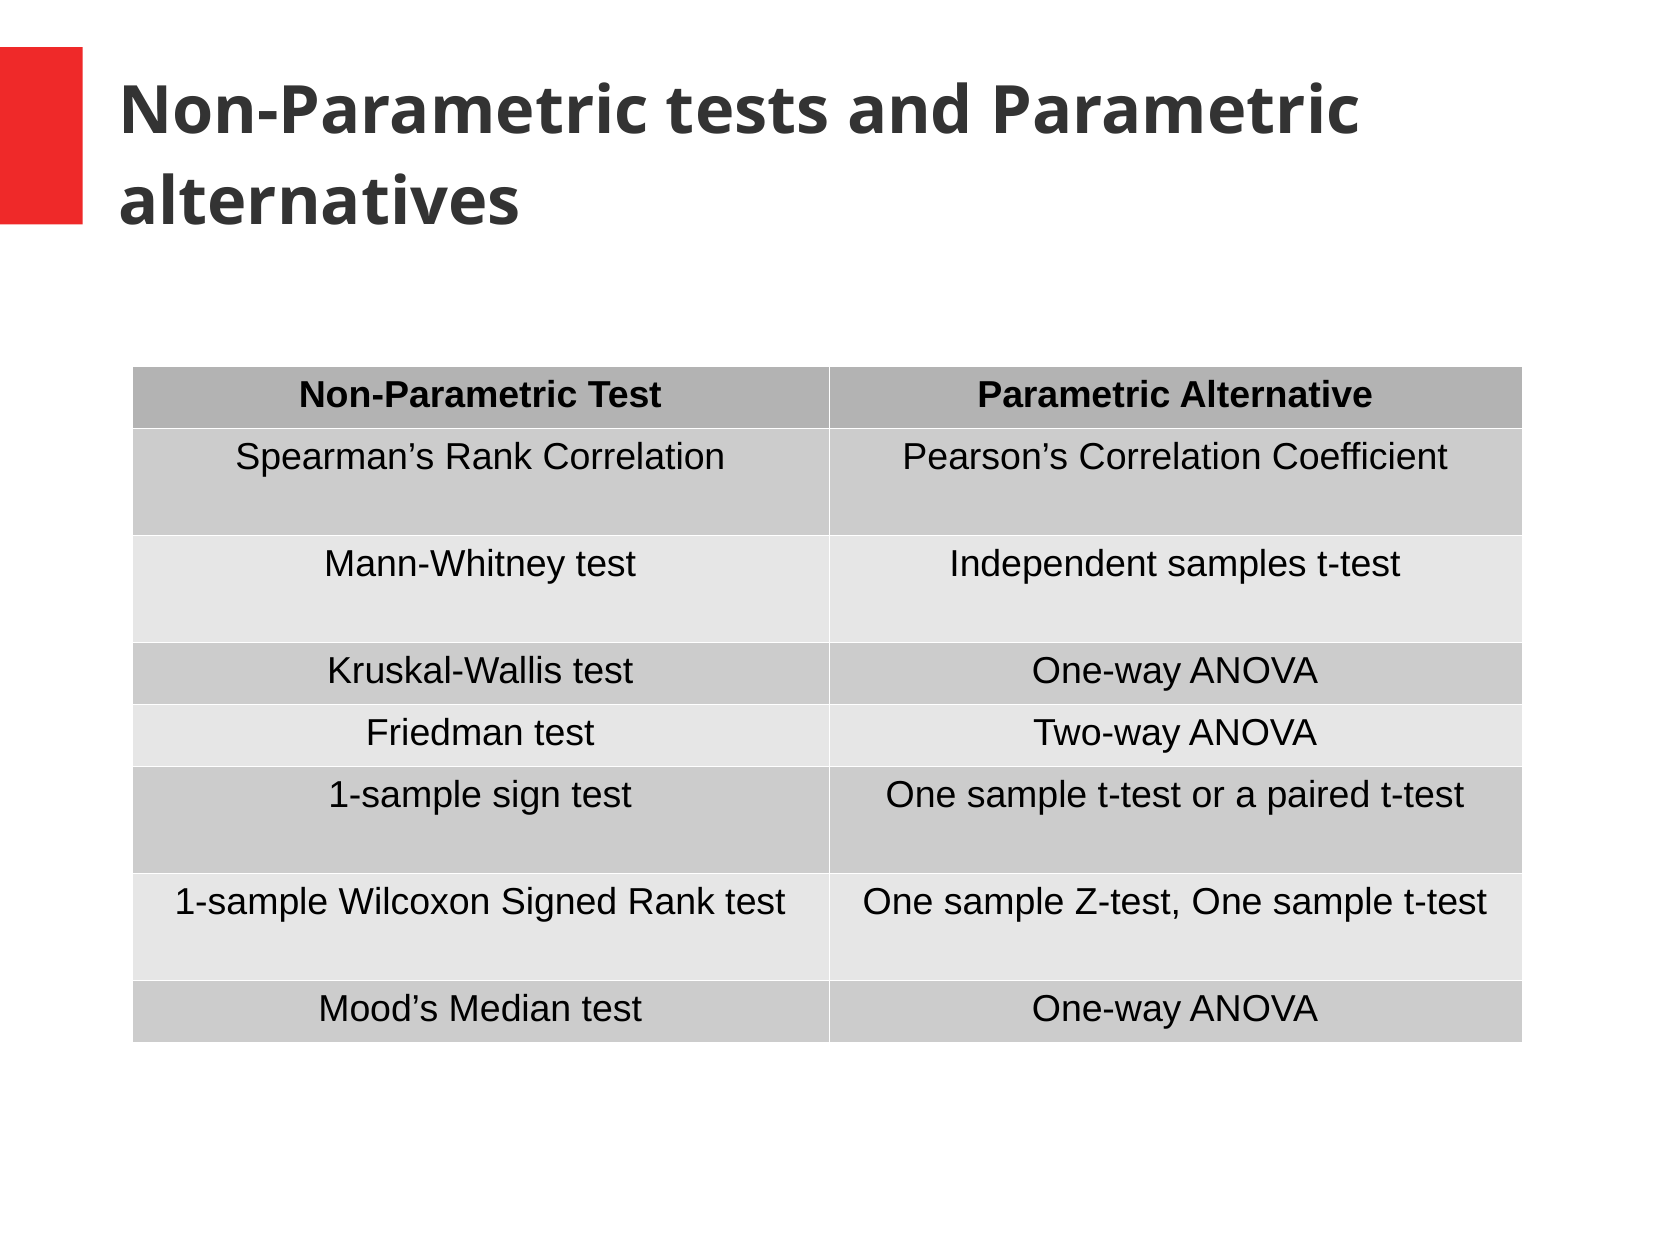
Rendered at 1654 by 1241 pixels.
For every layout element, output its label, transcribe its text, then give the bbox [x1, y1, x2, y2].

title Non-Parametric tests and Parametric alternatives [118, 49, 1571, 257]
table_cell Kruskal-Wallis test [133, 643, 829, 704]
table_cell 1-sample Wilcoxon Signed Rank test [133, 874, 829, 980]
table_cell One sample t-test or a paired t-test [830, 767, 1522, 873]
table_cell One-way ANOVA [830, 981, 1522, 1042]
table_cell 1-sample sign test [133, 767, 829, 873]
table_cell Mood’s Median test [133, 981, 829, 1042]
table_cell Two-way ANOVA [830, 705, 1522, 766]
table_cell Mann-Whitney test [133, 536, 829, 642]
table_header Parametric Alternative [830, 367, 1522, 428]
table_cell Friedman test [133, 705, 829, 766]
table_cell Pearson’s Correlation Coefficient [830, 429, 1522, 535]
table_cell Independent samples t-test [830, 536, 1522, 642]
table_cell One sample Z-test, One sample t-test [830, 874, 1522, 980]
table_header Non-Parametric Test [133, 367, 829, 428]
table_cell Spearman’s Rank Correlation [133, 429, 829, 535]
table_cell One-way ANOVA [830, 643, 1522, 704]
